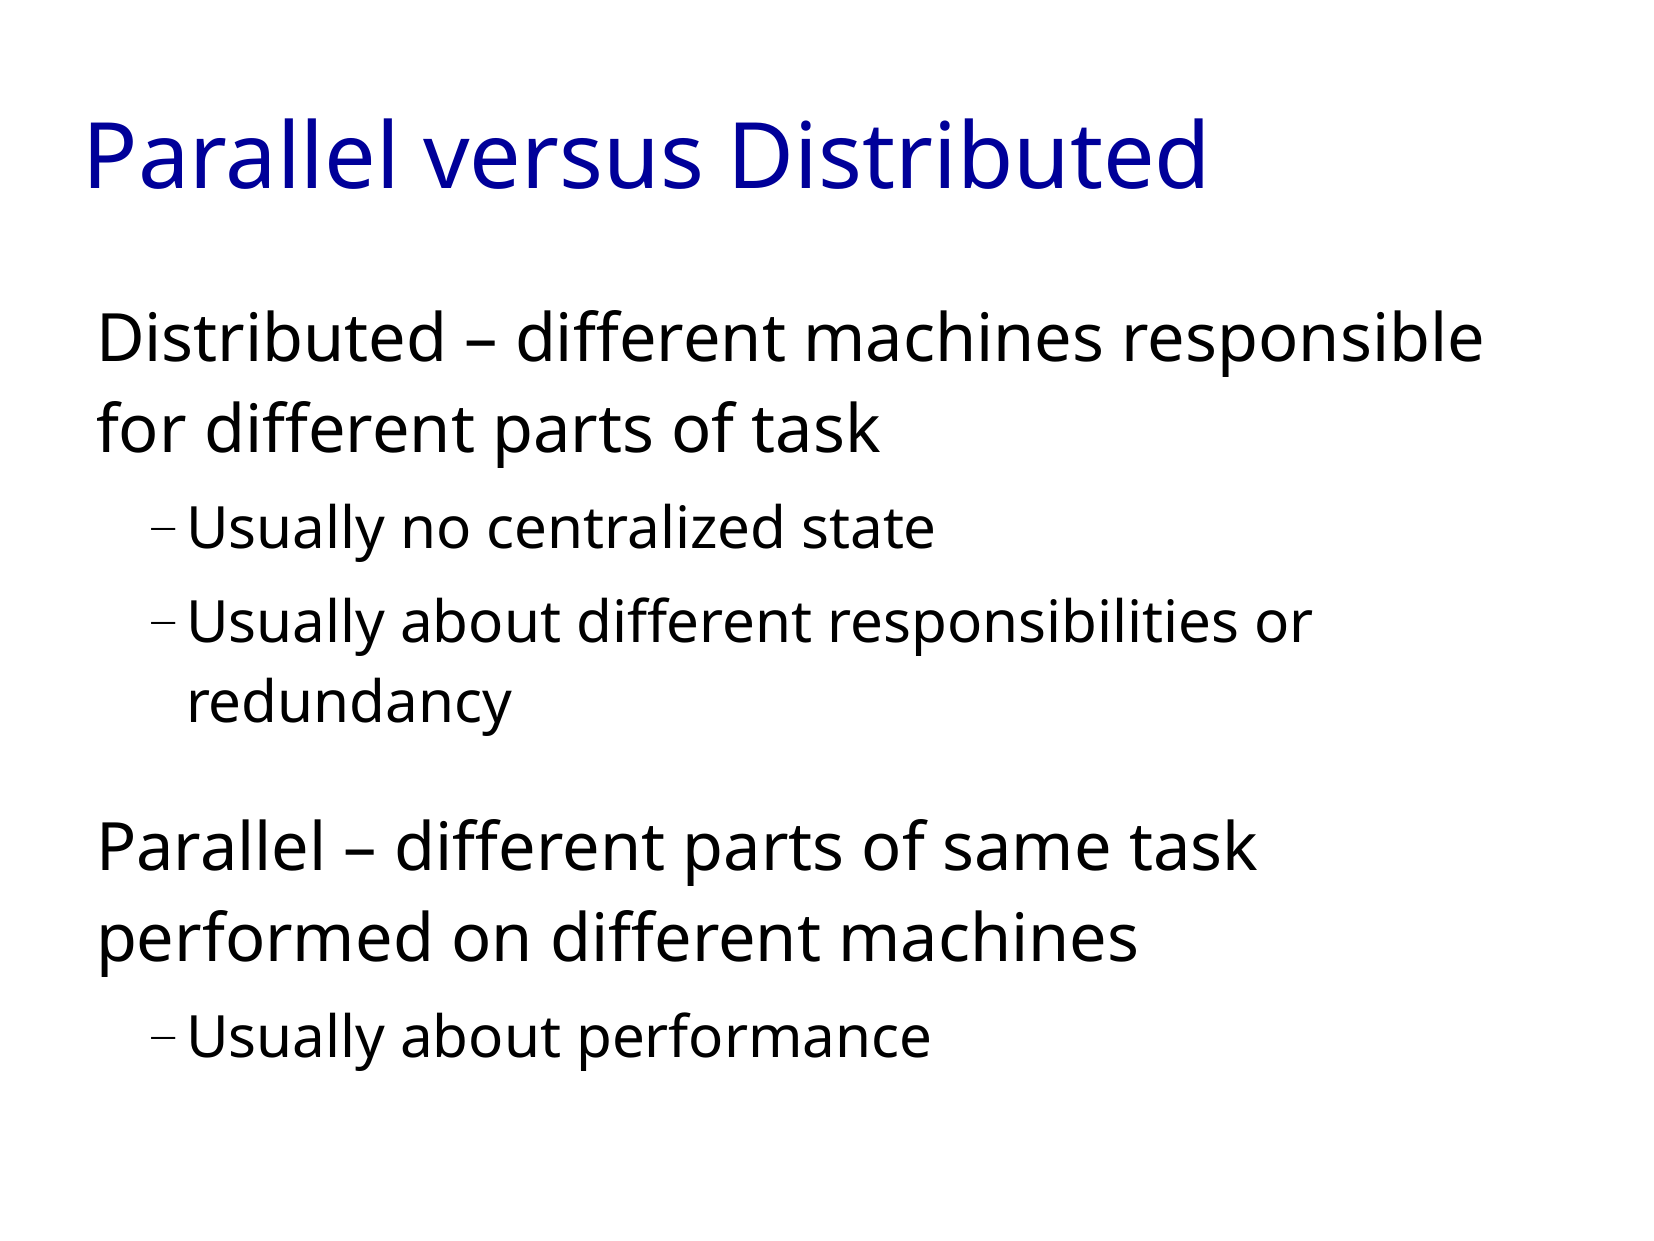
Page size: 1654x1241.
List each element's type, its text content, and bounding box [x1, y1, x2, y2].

list Distributed – different machines responsible for different parts of task Usually no centralized state Usually about different responsibilities or redundancy Parallel – different parts of same task performed on different machines Usually about performance [60, 290, 1571, 1096]
title Parallel versus Distributed [82, 49, 1571, 257]
